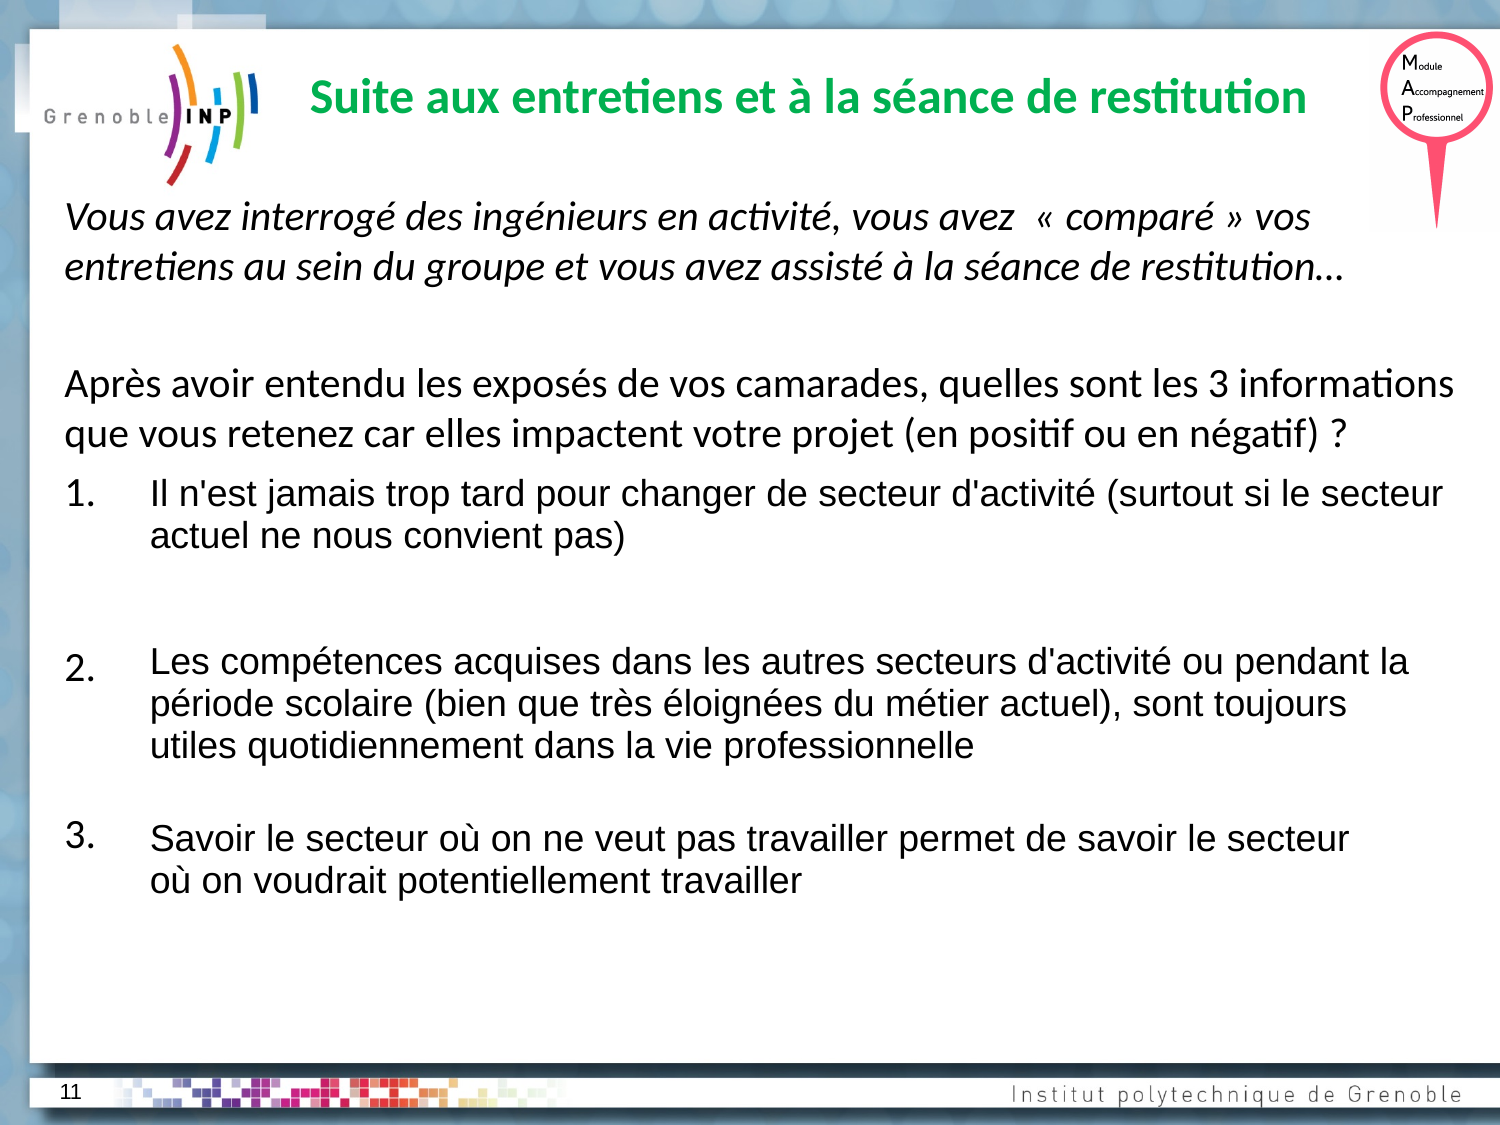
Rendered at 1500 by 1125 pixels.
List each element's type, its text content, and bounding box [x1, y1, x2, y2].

picture [0, 0, 1500, 1125]
text_box Savoir le secteur où on ne veut pas travailler permet de savoir le secteur où on voudrait potentiellement travailler [135, 810, 1366, 909]
text_box Vous avez interrogé des ingénieurs en activité, vous avez « comparé » vos entretiens au sein du groupe et vous avez assisté à la séance de restitution… Après avoir entendu les exposés de vos camarades, quelles sont les 3 informations que vous retenez car elles impactent votre projet (en positif ou en négatif) ? 1. 2. 3. [49, 181, 1471, 1094]
text_box Suite aux entretiens et à la séance de restitution [230, 56, 1369, 132]
text_box Il n'est jamais trop tard pour changer de secteur d'activité (surtout si le secteur actuel ne nous convient pas) [135, 464, 1460, 564]
text_box Les compétences acquises dans les autres secteurs d'activité ou pendant la période scolaire (bien que très éloignées du métier actuel), sont toujours utiles quotidiennement dans la vie professionnelle [135, 633, 1425, 774]
